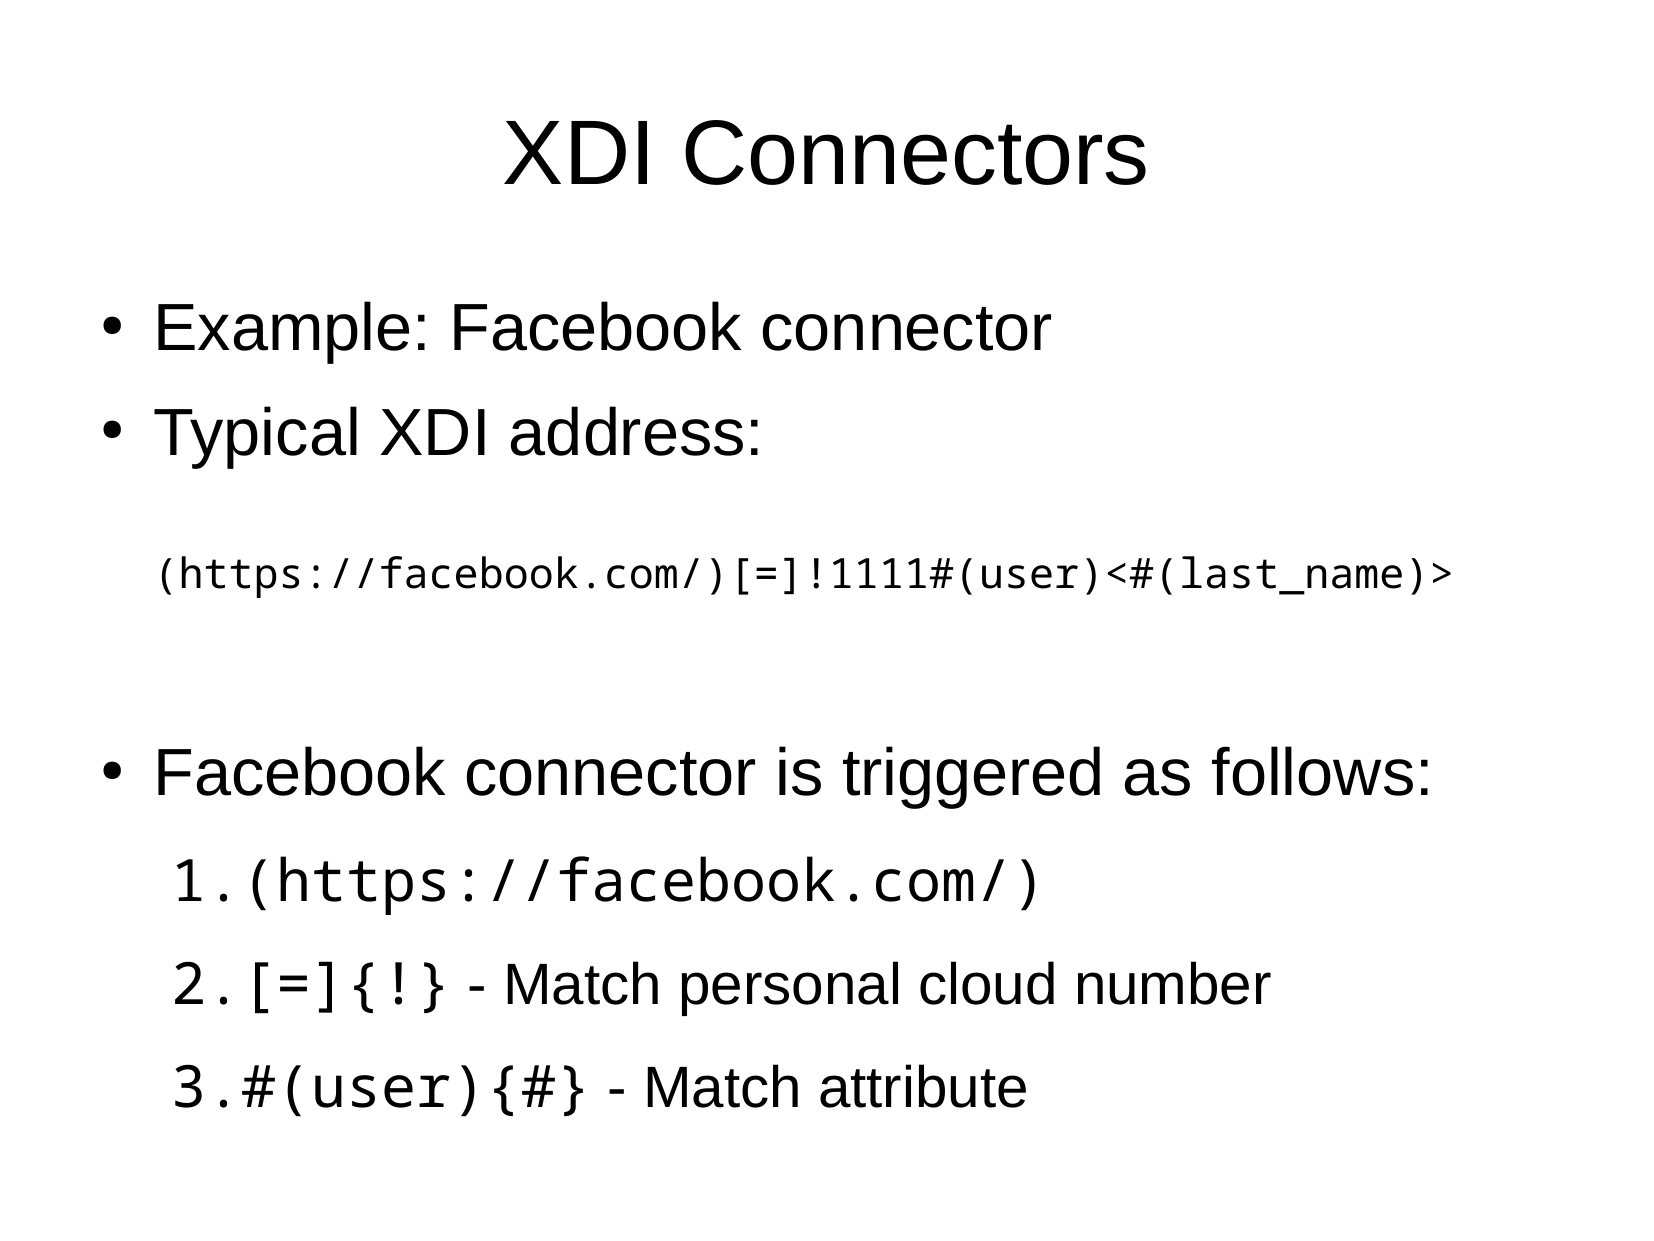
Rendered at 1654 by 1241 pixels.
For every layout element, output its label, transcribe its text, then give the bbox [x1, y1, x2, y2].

list Example: Facebook connector Typical XDI address: (https://facebook.com/)[=]!1111#(user)<#(last_name)> Facebook connector is triggered as follows: (https://facebook.com/) [=]{!} - Match personal cloud number #(user){#} - Match attribute [82, 290, 1571, 1141]
title XDI Connectors [82, 49, 1571, 257]
